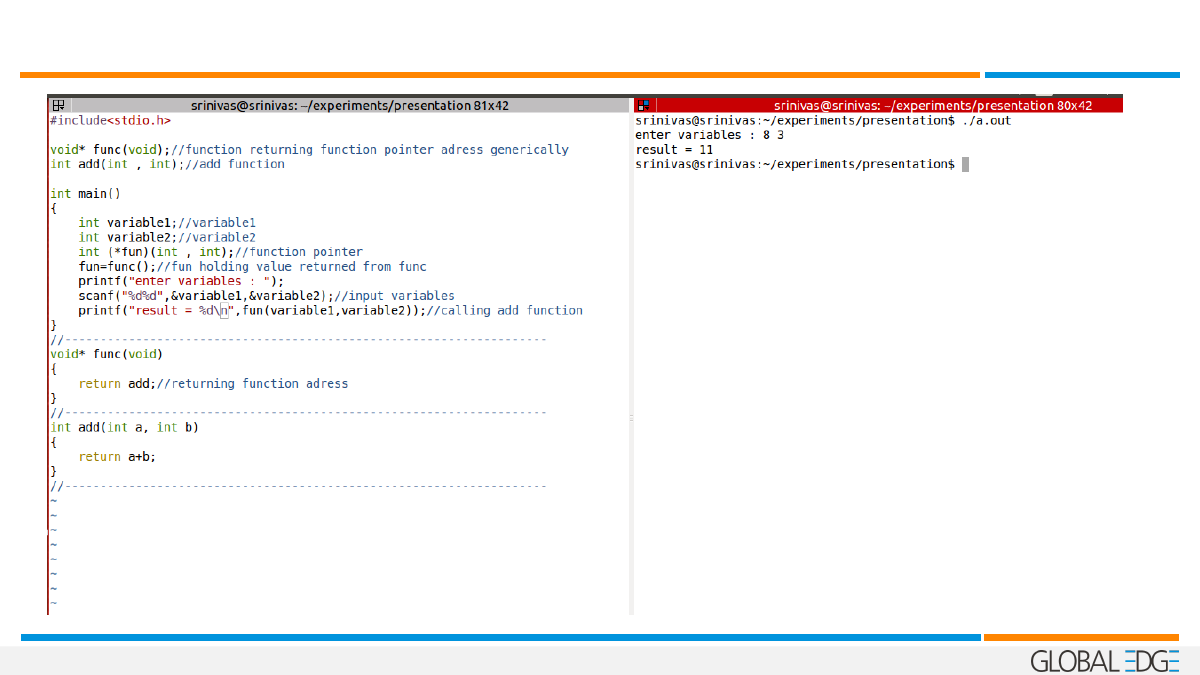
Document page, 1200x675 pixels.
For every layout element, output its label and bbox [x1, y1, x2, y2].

picture [47, 94, 1123, 615]
picture [1031, 650, 1179, 672]
